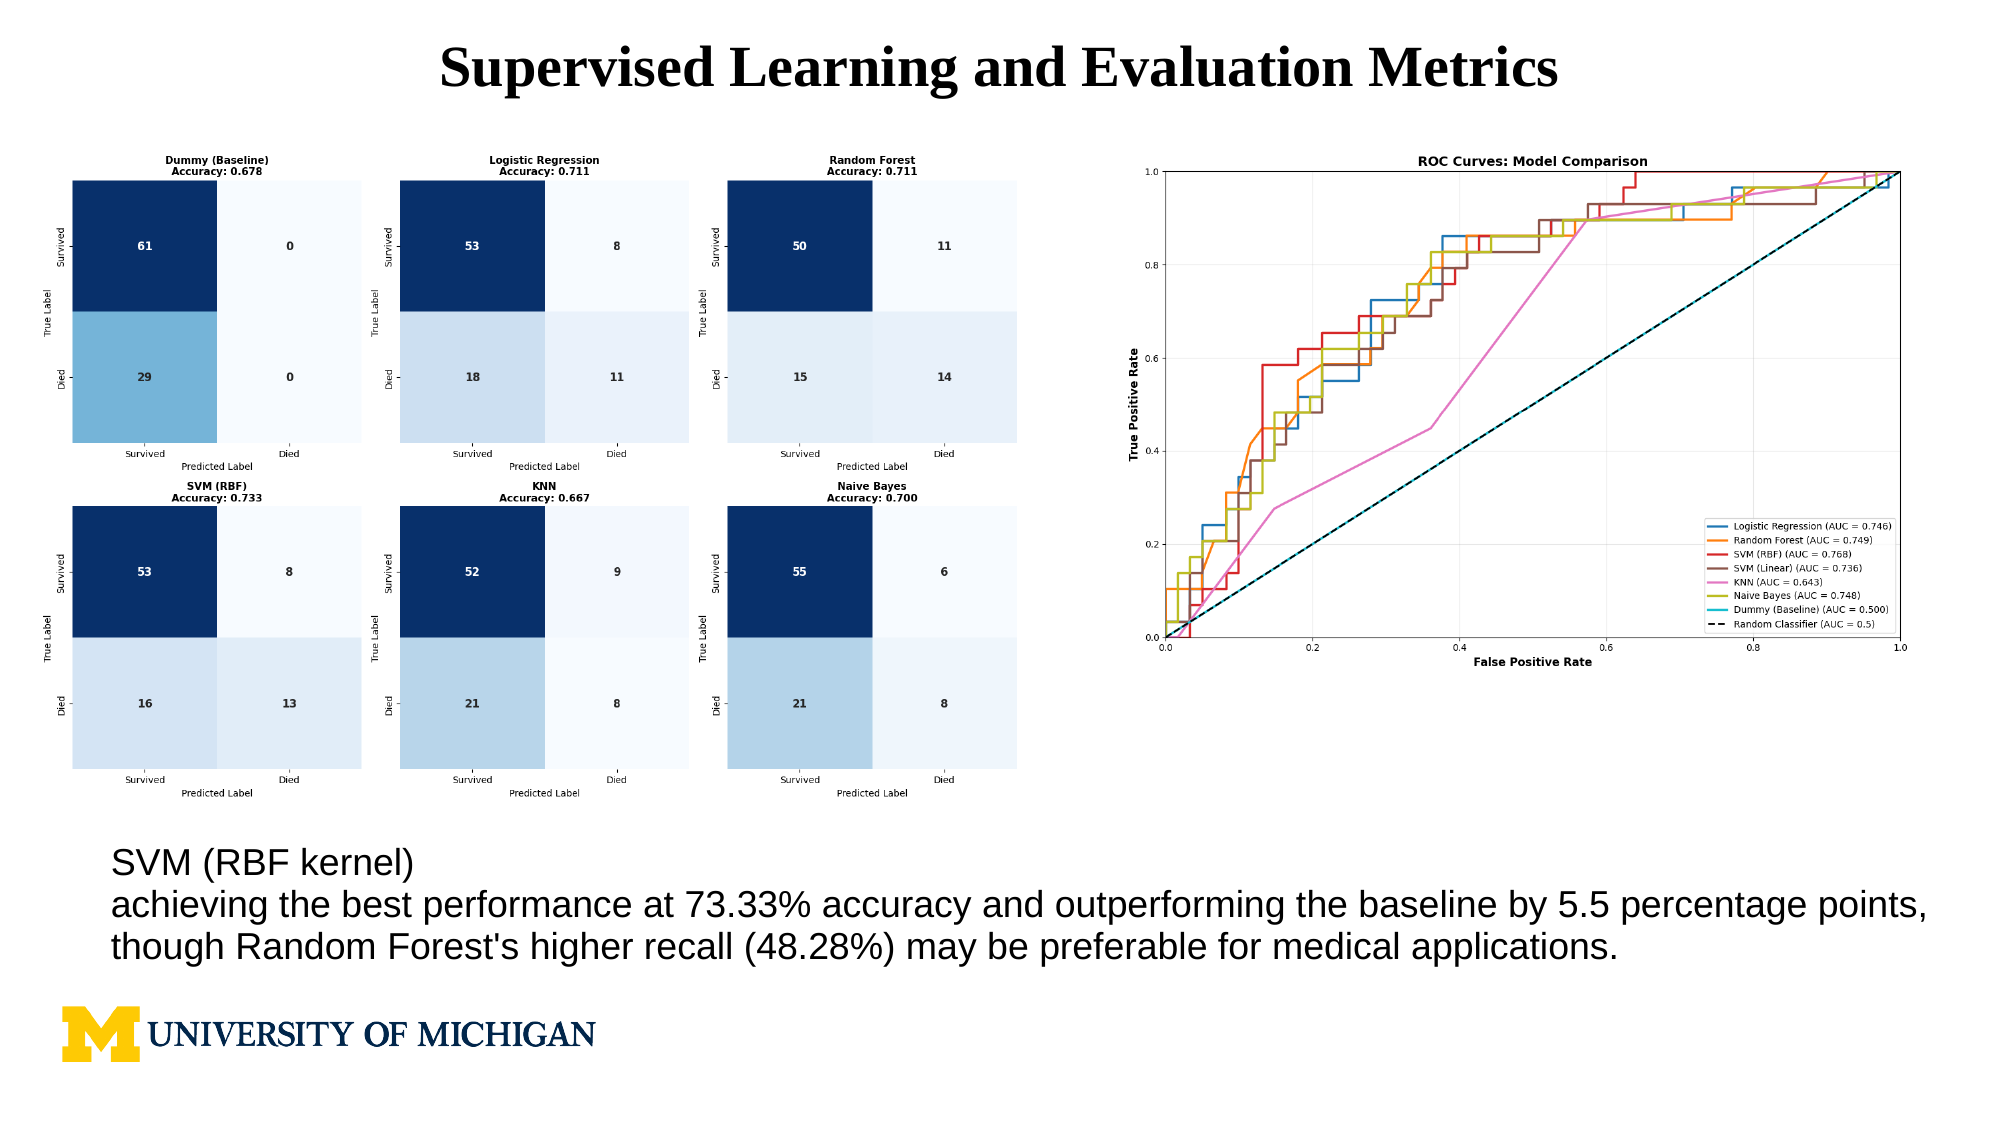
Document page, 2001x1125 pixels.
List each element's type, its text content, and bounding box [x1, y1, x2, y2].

text_box SVM (RBF kernel) achieving the best performance at 73.33% accuracy and outperforming the baseline by 5.5 percentage points, though Random Forest's higher recall (48.28%) may be preferable for medical applications. [75, 834, 1944, 976]
picture [37, 149, 1023, 804]
picture [62, 1006, 596, 1062]
text_box Supervised Learning and Evaluation Metrics [0, 20, 2000, 106]
picture [1122, 149, 1913, 676]
